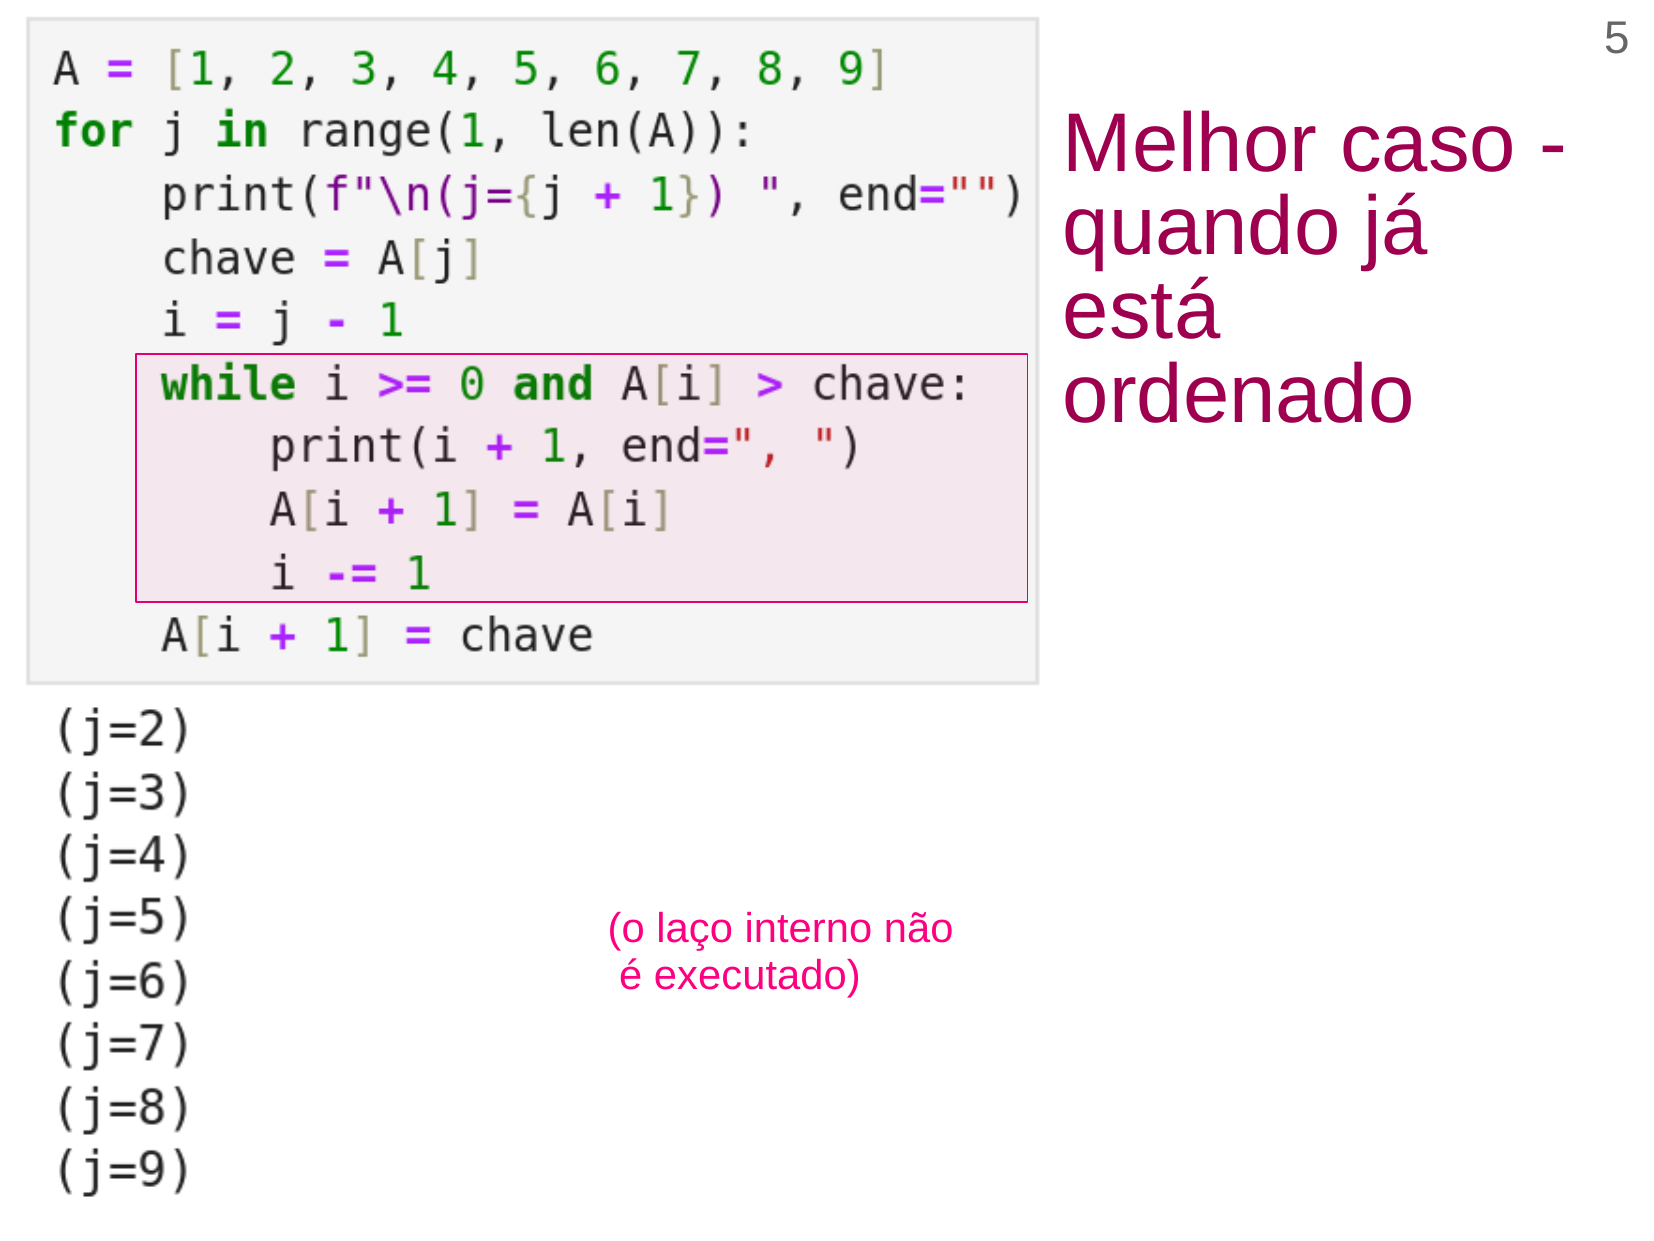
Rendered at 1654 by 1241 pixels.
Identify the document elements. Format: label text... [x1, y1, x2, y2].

picture [23, 10, 1049, 1211]
title Melhor caso - quando já está ordenado [1062, 29, 1595, 514]
text_box (o laço interno não é executado) [592, 897, 969, 1006]
text_box [135, 354, 1028, 603]
